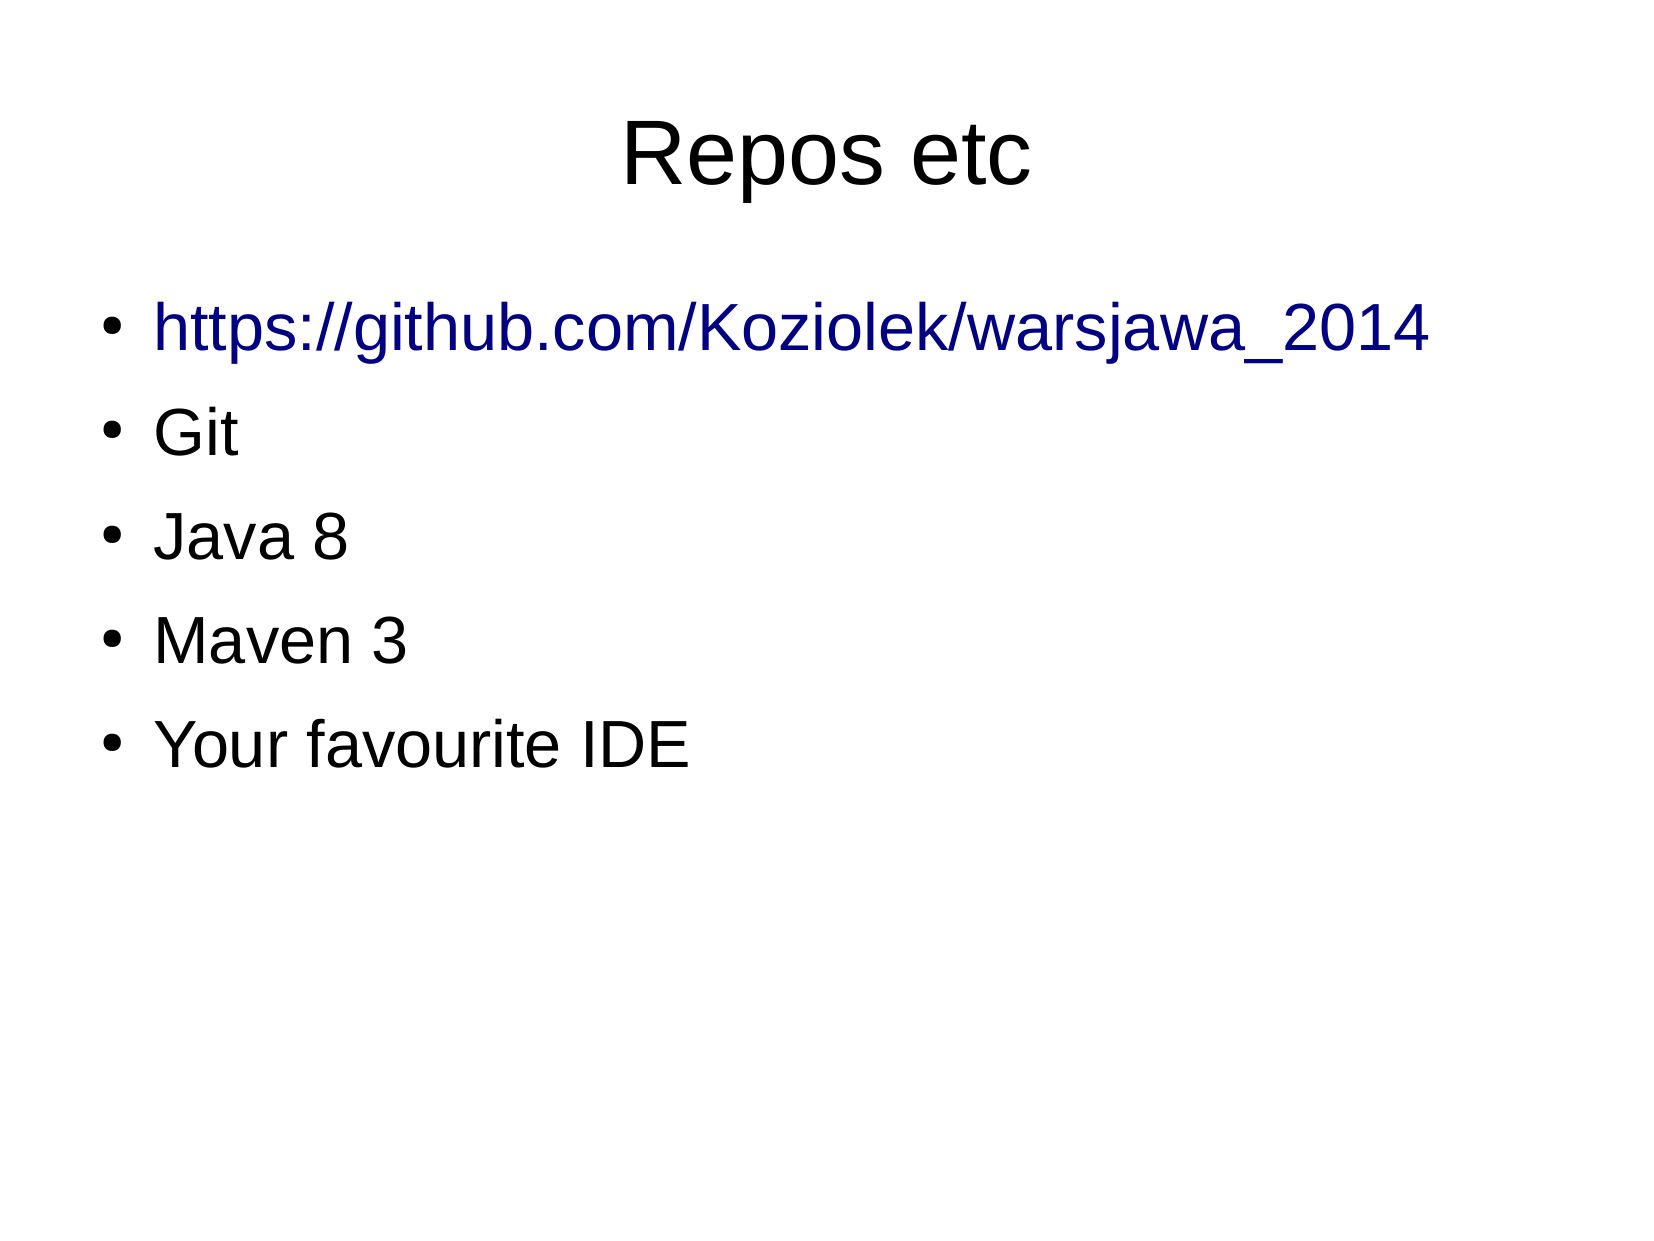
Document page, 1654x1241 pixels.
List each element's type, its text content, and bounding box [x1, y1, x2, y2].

title Repos etc [82, 49, 1571, 257]
list https://github.com/Koziolek/warsjawa_2014 Git Java 8 Maven 3 Your favourite IDE [82, 290, 1538, 1010]
